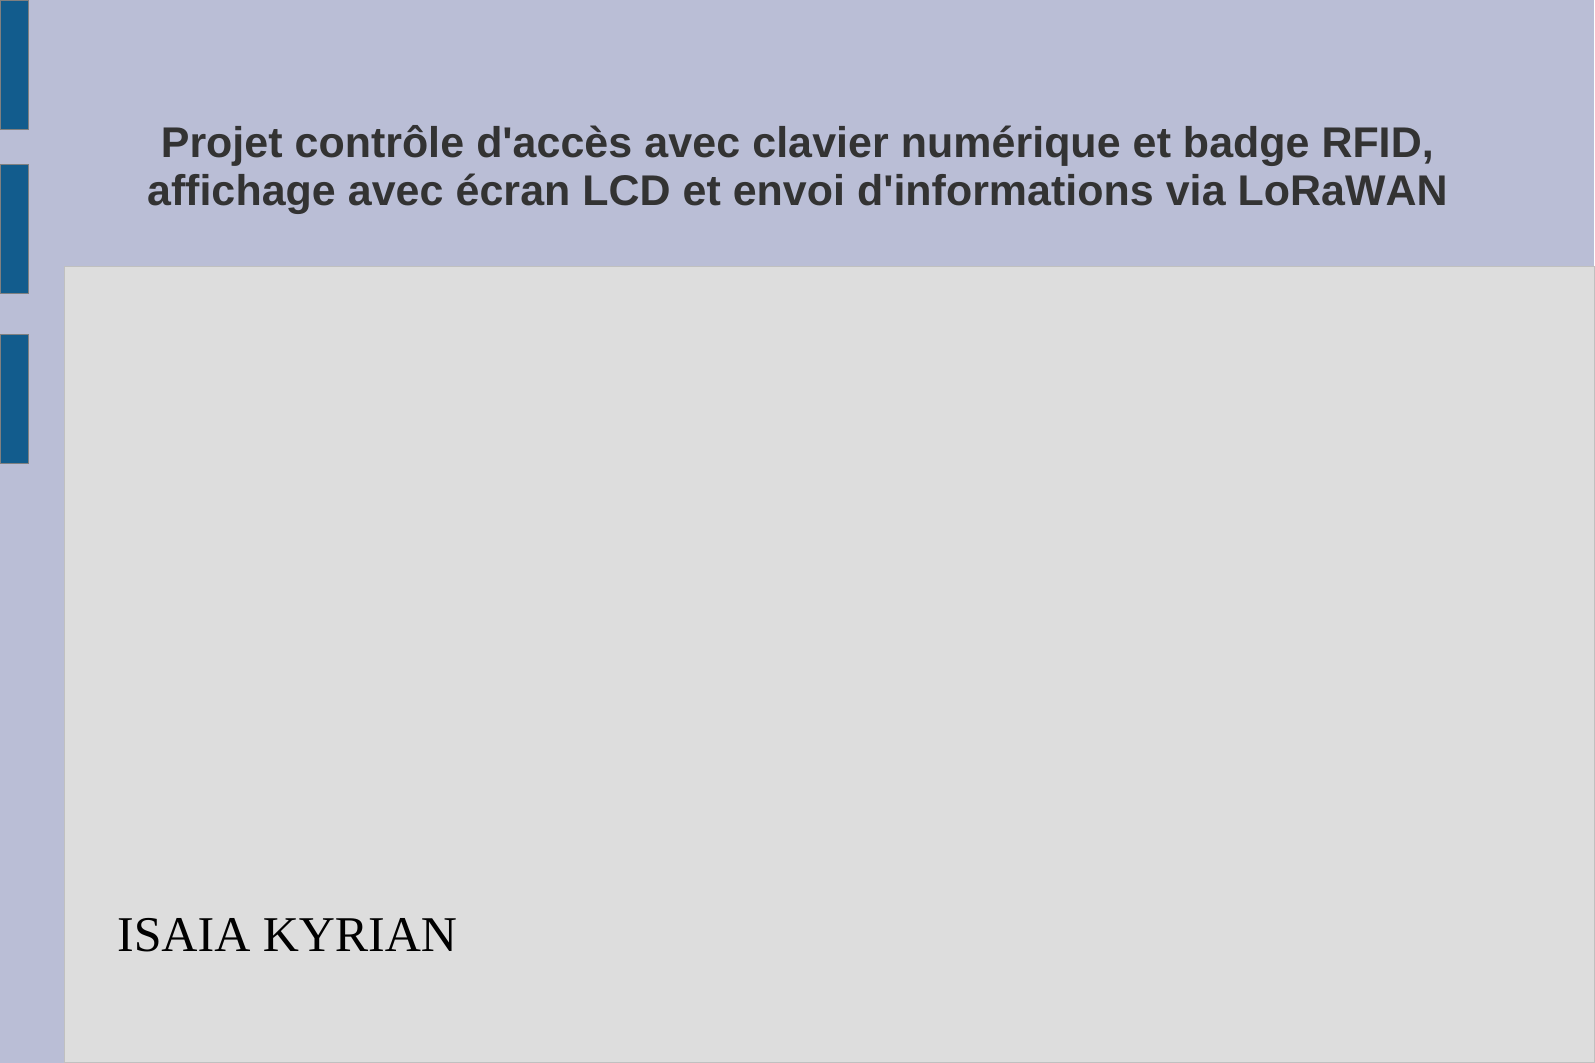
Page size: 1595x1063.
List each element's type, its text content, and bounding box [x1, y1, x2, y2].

subtitle ISAIA KYRIAN [117, 292, 1479, 969]
title Projet contrôle d'accès avec clavier numérique et badge RFID, affichage avec écran LCD et envoi d'informations via LoRaWAN [117, 78, 1479, 256]
